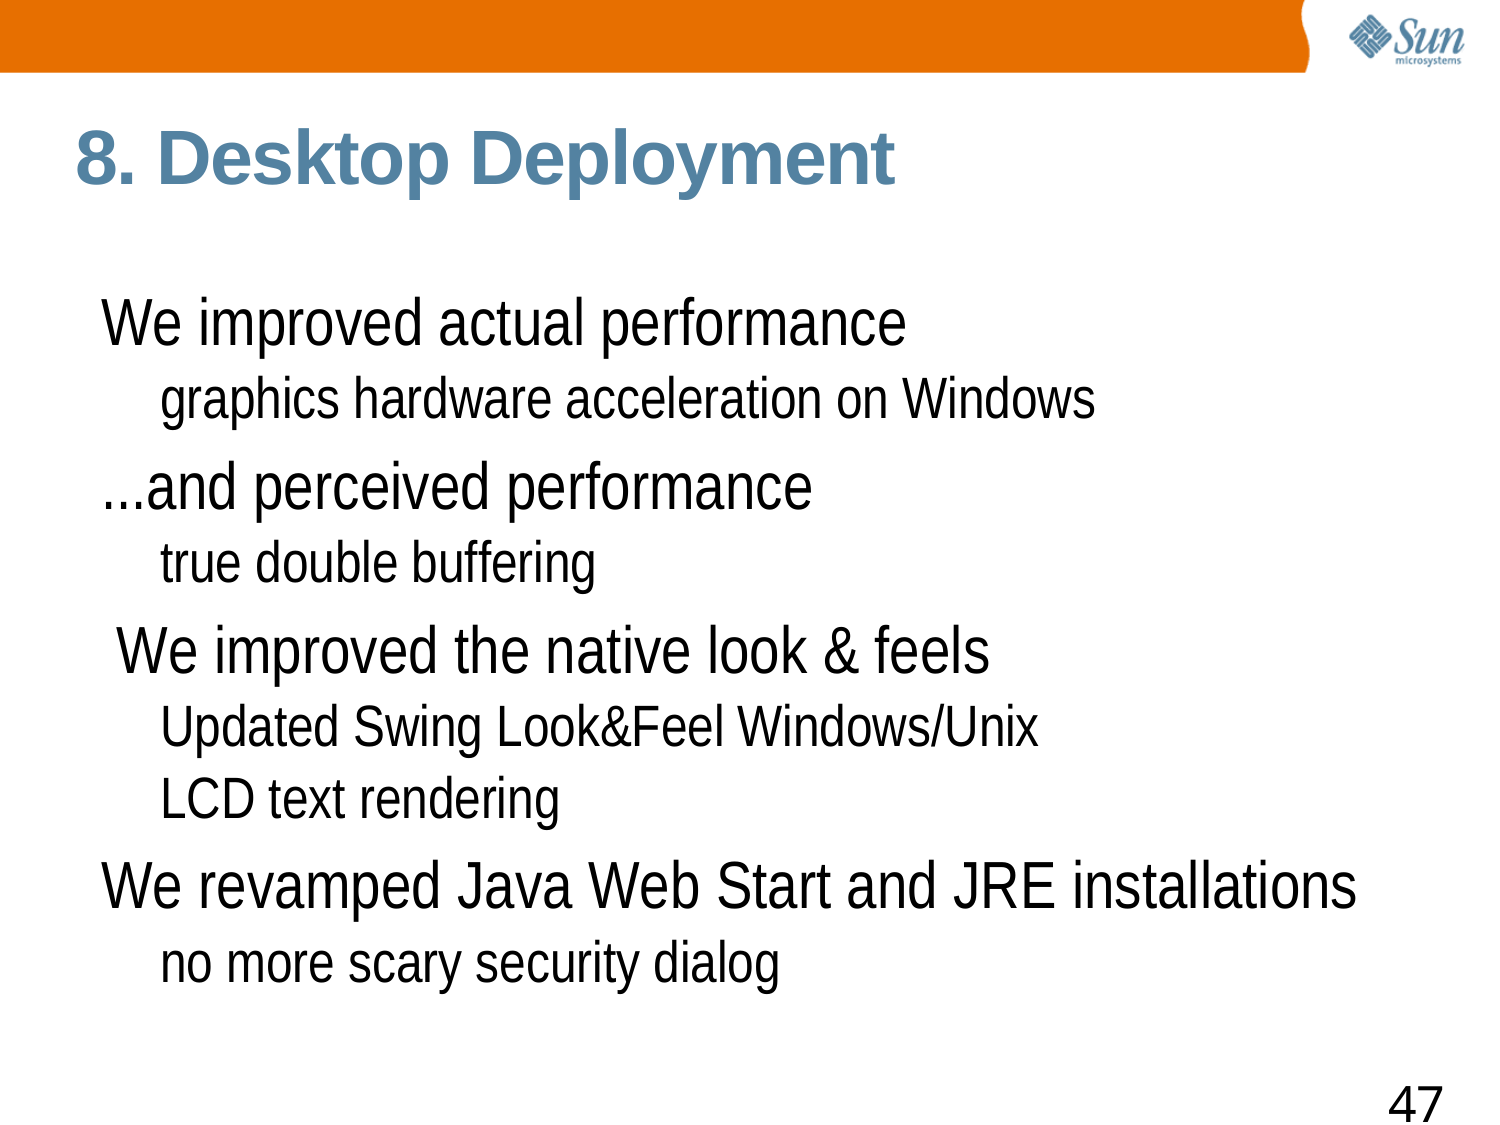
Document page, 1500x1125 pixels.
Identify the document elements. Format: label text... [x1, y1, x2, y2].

picture [0, 0, 1500, 75]
list We improved actual performance graphics hardware acceleration on Windows ...and perceived performance true double buffering We improved the native look & feels Updated Swing Look&Feel Windows/Unix LCD text rendering We revamped Java Web Start and JRE installations no more scary security dialog [83, 293, 1479, 1055]
title 8. Desktop Deployment [75, 122, 1438, 228]
